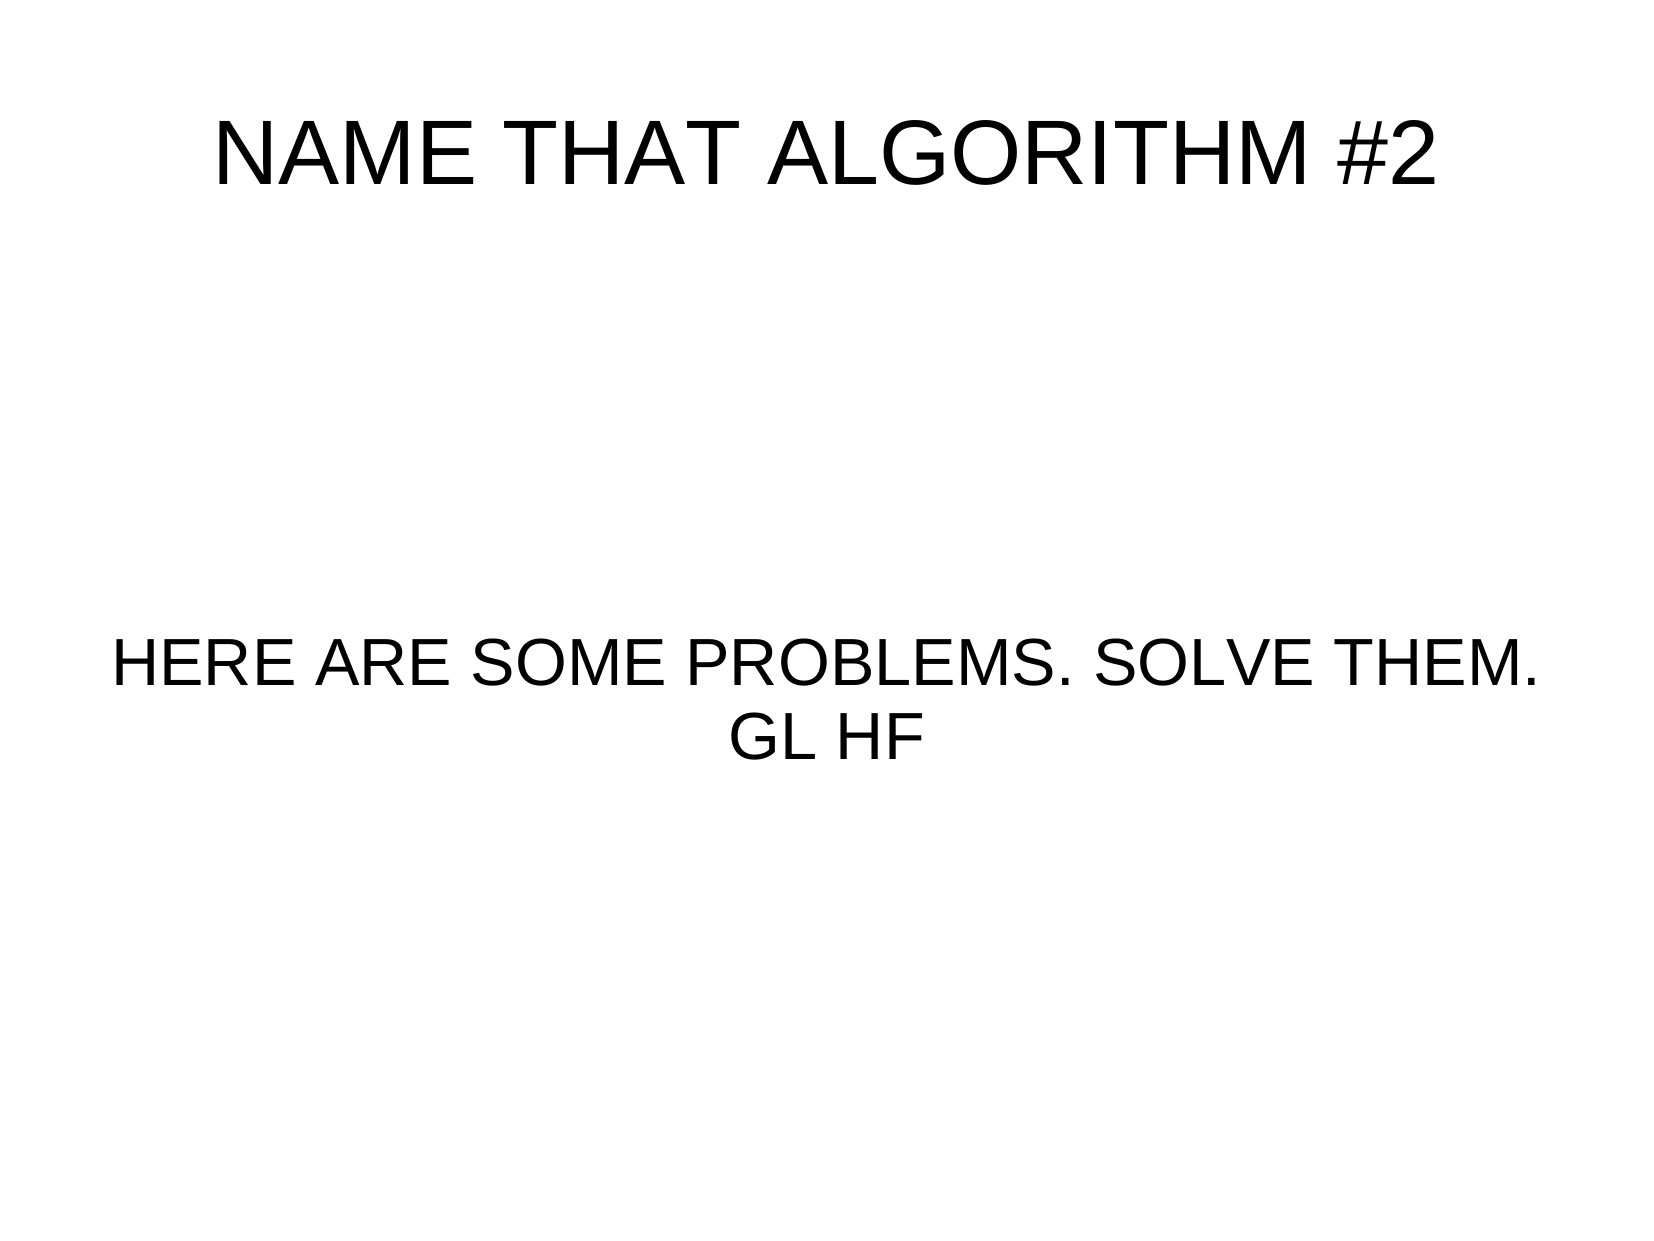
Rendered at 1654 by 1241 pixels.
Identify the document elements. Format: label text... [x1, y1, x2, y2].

subtitle HERE ARE SOME PROBLEMS. SOLVE THEM. GL HF [82, 297, 1571, 1102]
title NAME THAT ALGORITHM #2 [82, 56, 1571, 250]
